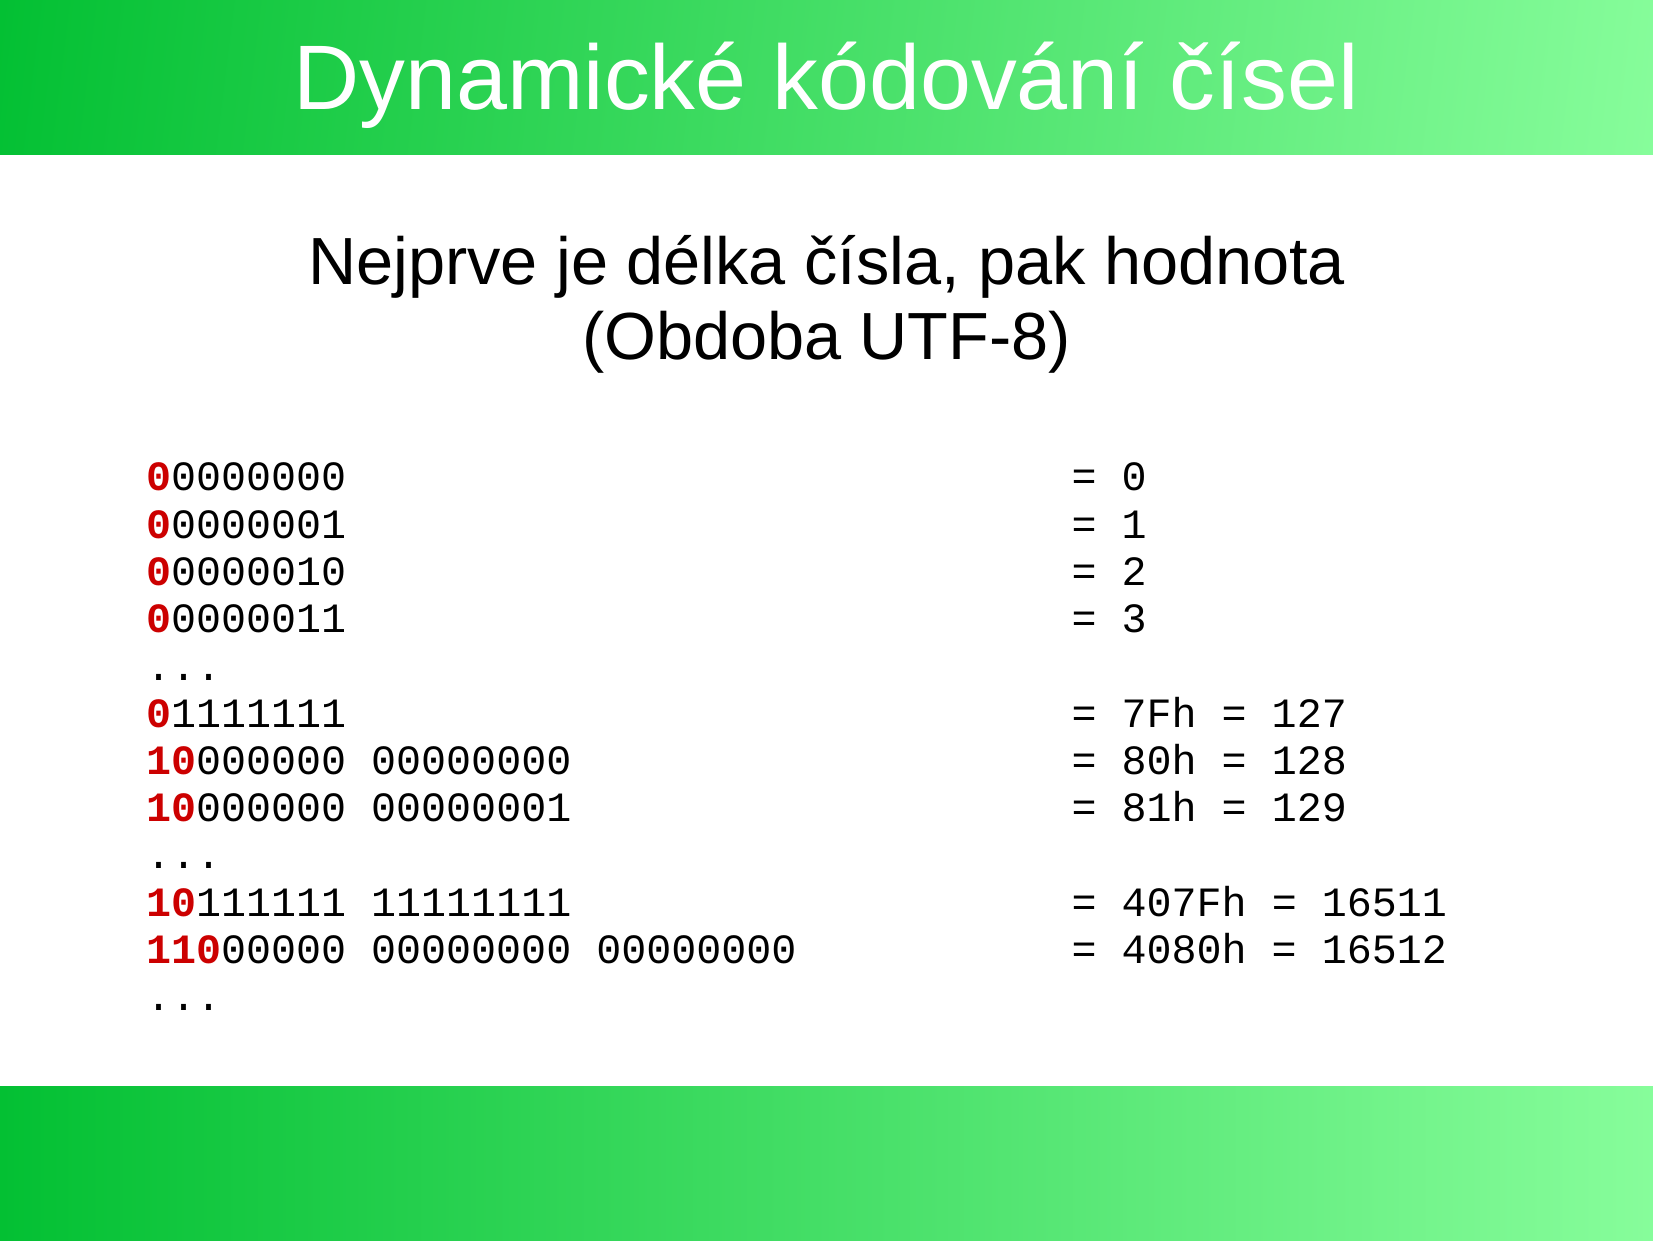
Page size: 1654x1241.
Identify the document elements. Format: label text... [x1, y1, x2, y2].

text_box 00000000 = 0 00000001 = 1 00000010 = 2 00000011 = 3 ... 01111111 = 7Fh = 127 10000000 00000000 = 80h = 128 10000000 00000001 = 81h = 129 ... 10111111 11111111 = 407Fh = 16511 11000000 00000000 00000000 = 4080h = 16512 ... [106, 448, 1571, 1031]
title Dynamické kódování čísel [82, 25, 1571, 130]
subtitle Nejprve je délka čísla, pak hodnota (Obdoba UTF-8) [82, 224, 1571, 390]
